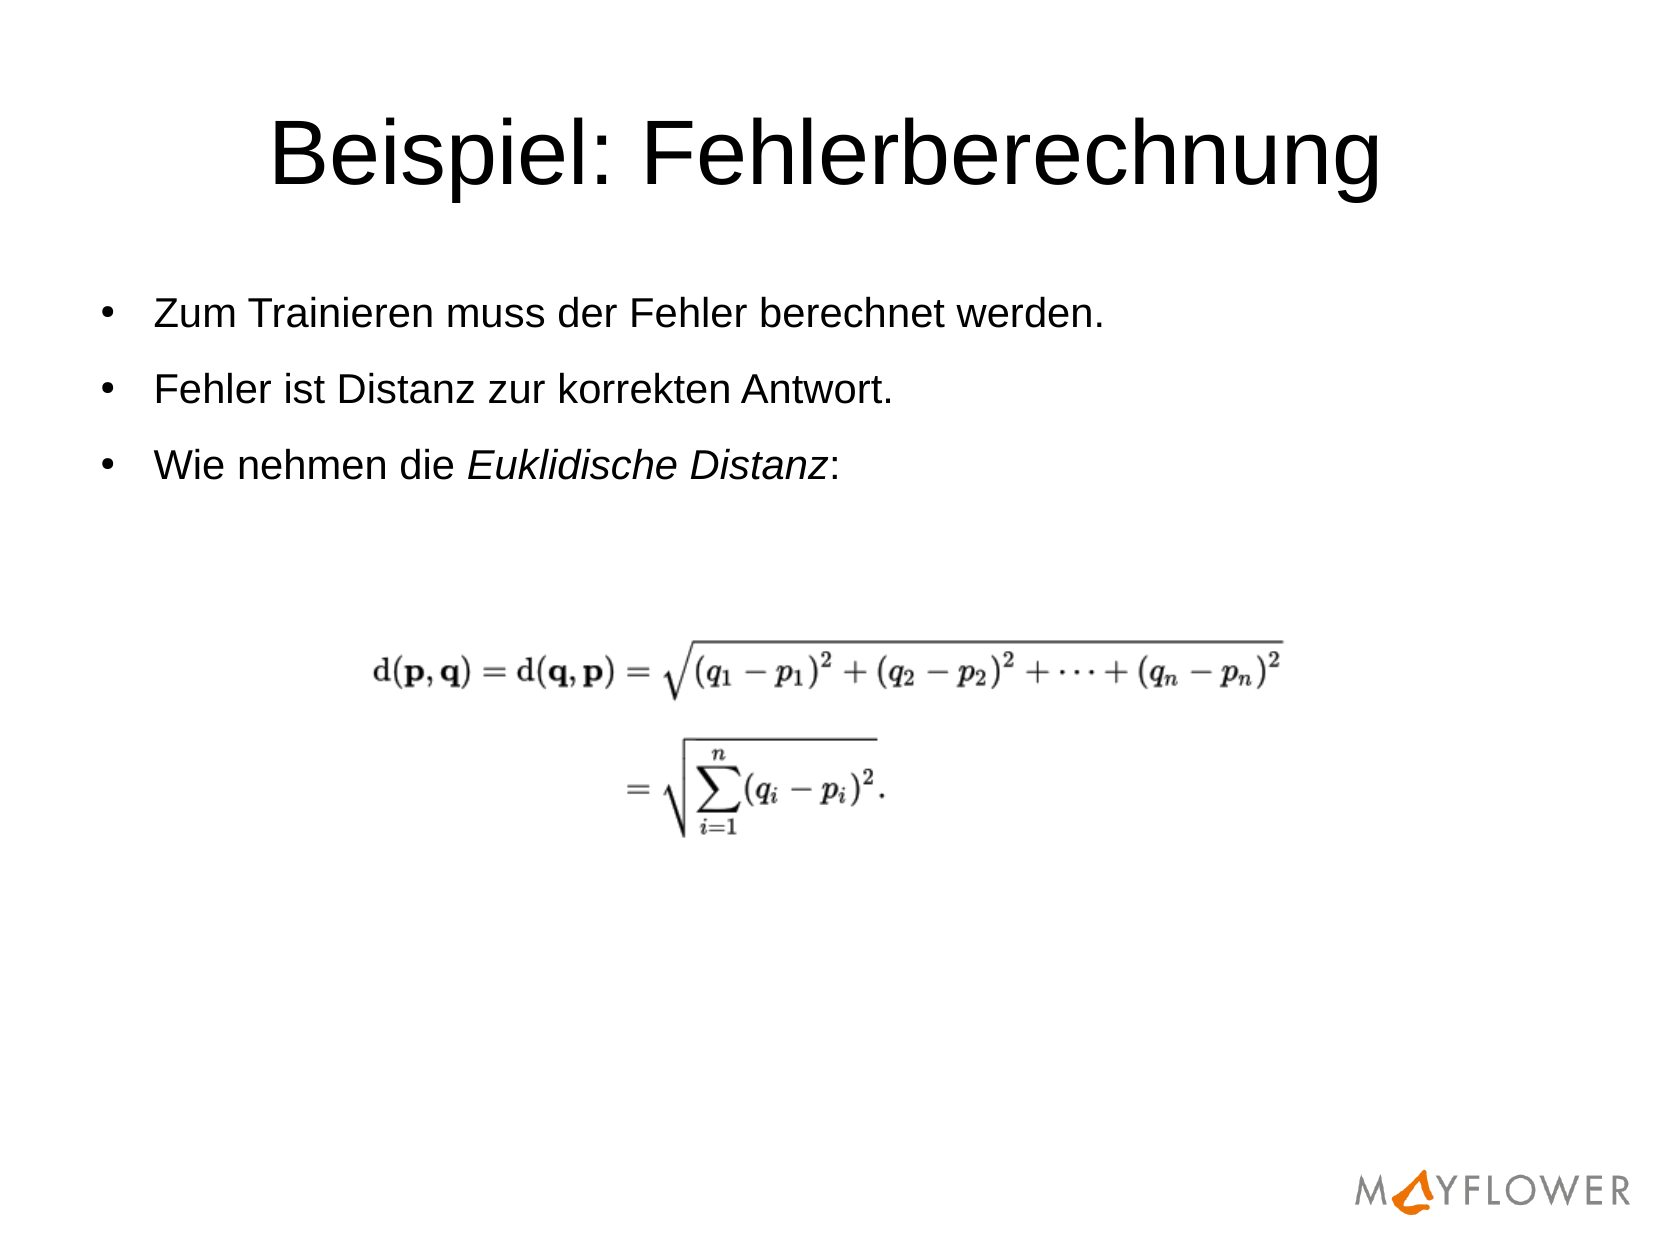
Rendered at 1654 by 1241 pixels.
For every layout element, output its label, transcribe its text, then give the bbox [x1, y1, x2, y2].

title Beispiel: Fehlerberechnung [82, 49, 1571, 257]
picture [1355, 1169, 1630, 1215]
list Zum Trainieren muss der Fehler berechnet werden. Fehler ist Distanz zur korrekten Antwort. Wie nehmen die Euklidische Distanz: [82, 290, 1571, 792]
picture [368, 636, 1289, 842]
